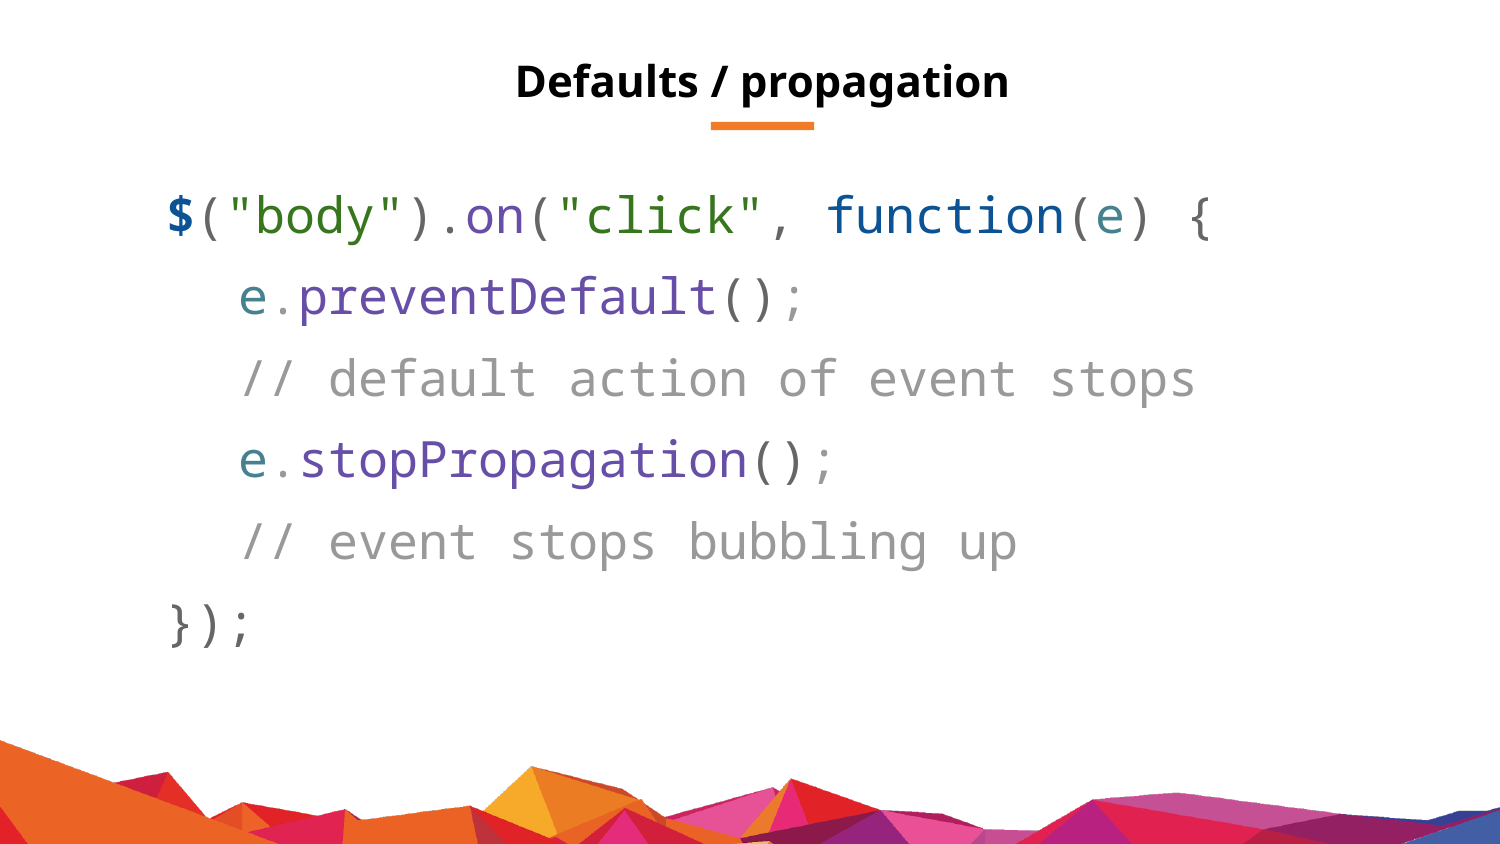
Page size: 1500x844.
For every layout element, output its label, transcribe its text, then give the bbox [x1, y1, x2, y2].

picture [0, 740, 1500, 844]
title Defaults / propagation [94, 39, 1431, 110]
text_box $("body").on("click", function(e) { e.preventDefault(); // default action of event stops e.stopPropagation(); // event stops bubbling up }); [75, 159, 1426, 816]
